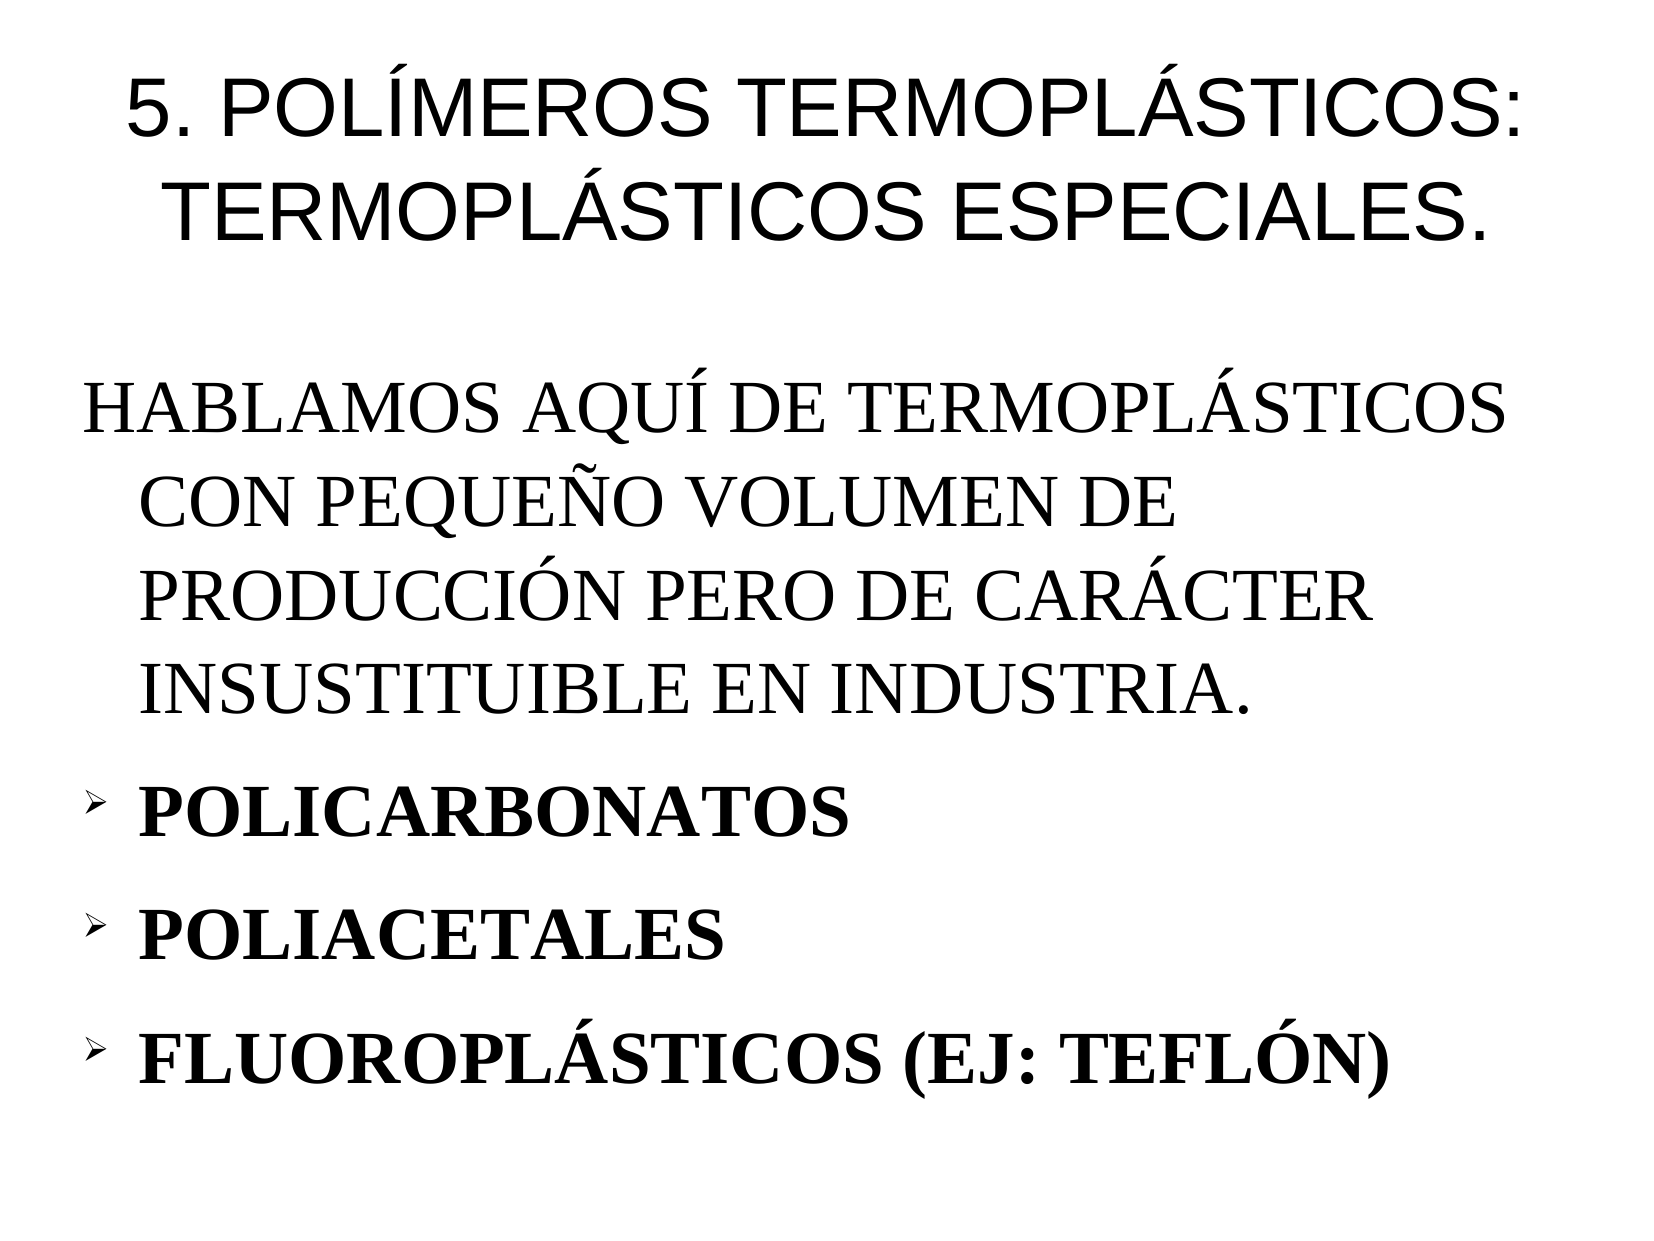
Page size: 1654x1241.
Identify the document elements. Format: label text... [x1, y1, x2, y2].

list HABLAMOS AQUÍ DE TERMOPLÁSTICOS CON PEQUEÑO VOLUMEN DE PRODUCCIÓN PERO DE CARÁCTER INSUSTITUIBLE EN INDUSTRIA. POLICARBONATOS POLIACETALES FLUOROPLÁSTICOS (EJ: TEFLÓN) [82, 354, 1571, 1109]
title 5. POLÍMEROS TERMOPLÁSTICOS: TERMOPLÁSTICOS ESPECIALES. [82, 48, 1571, 257]
